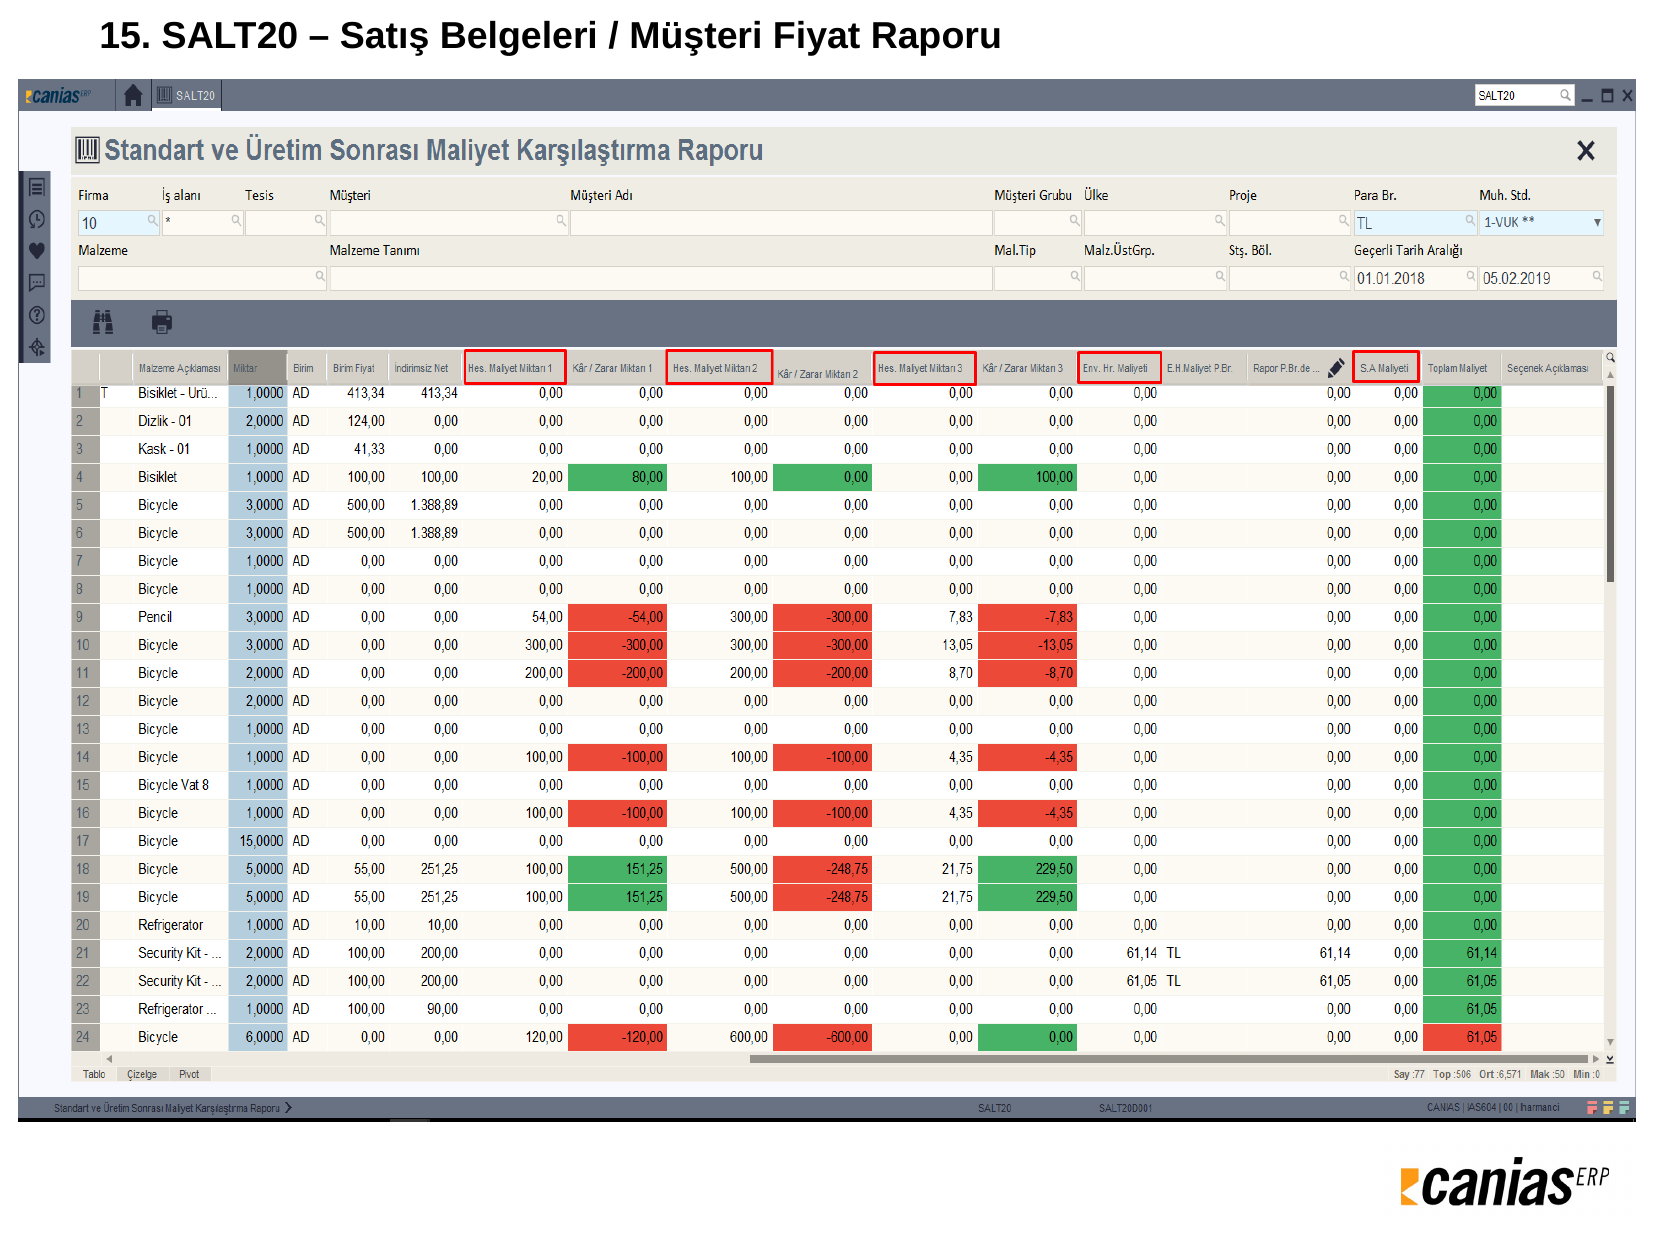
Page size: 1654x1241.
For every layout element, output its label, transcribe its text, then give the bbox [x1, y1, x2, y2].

picture [1375, 1139, 1635, 1223]
text_box 15. SALT20 – Satış Belgeleri / Müşteri Fiyat Raporu [10, 6, 1625, 65]
picture [18, 79, 1636, 1123]
